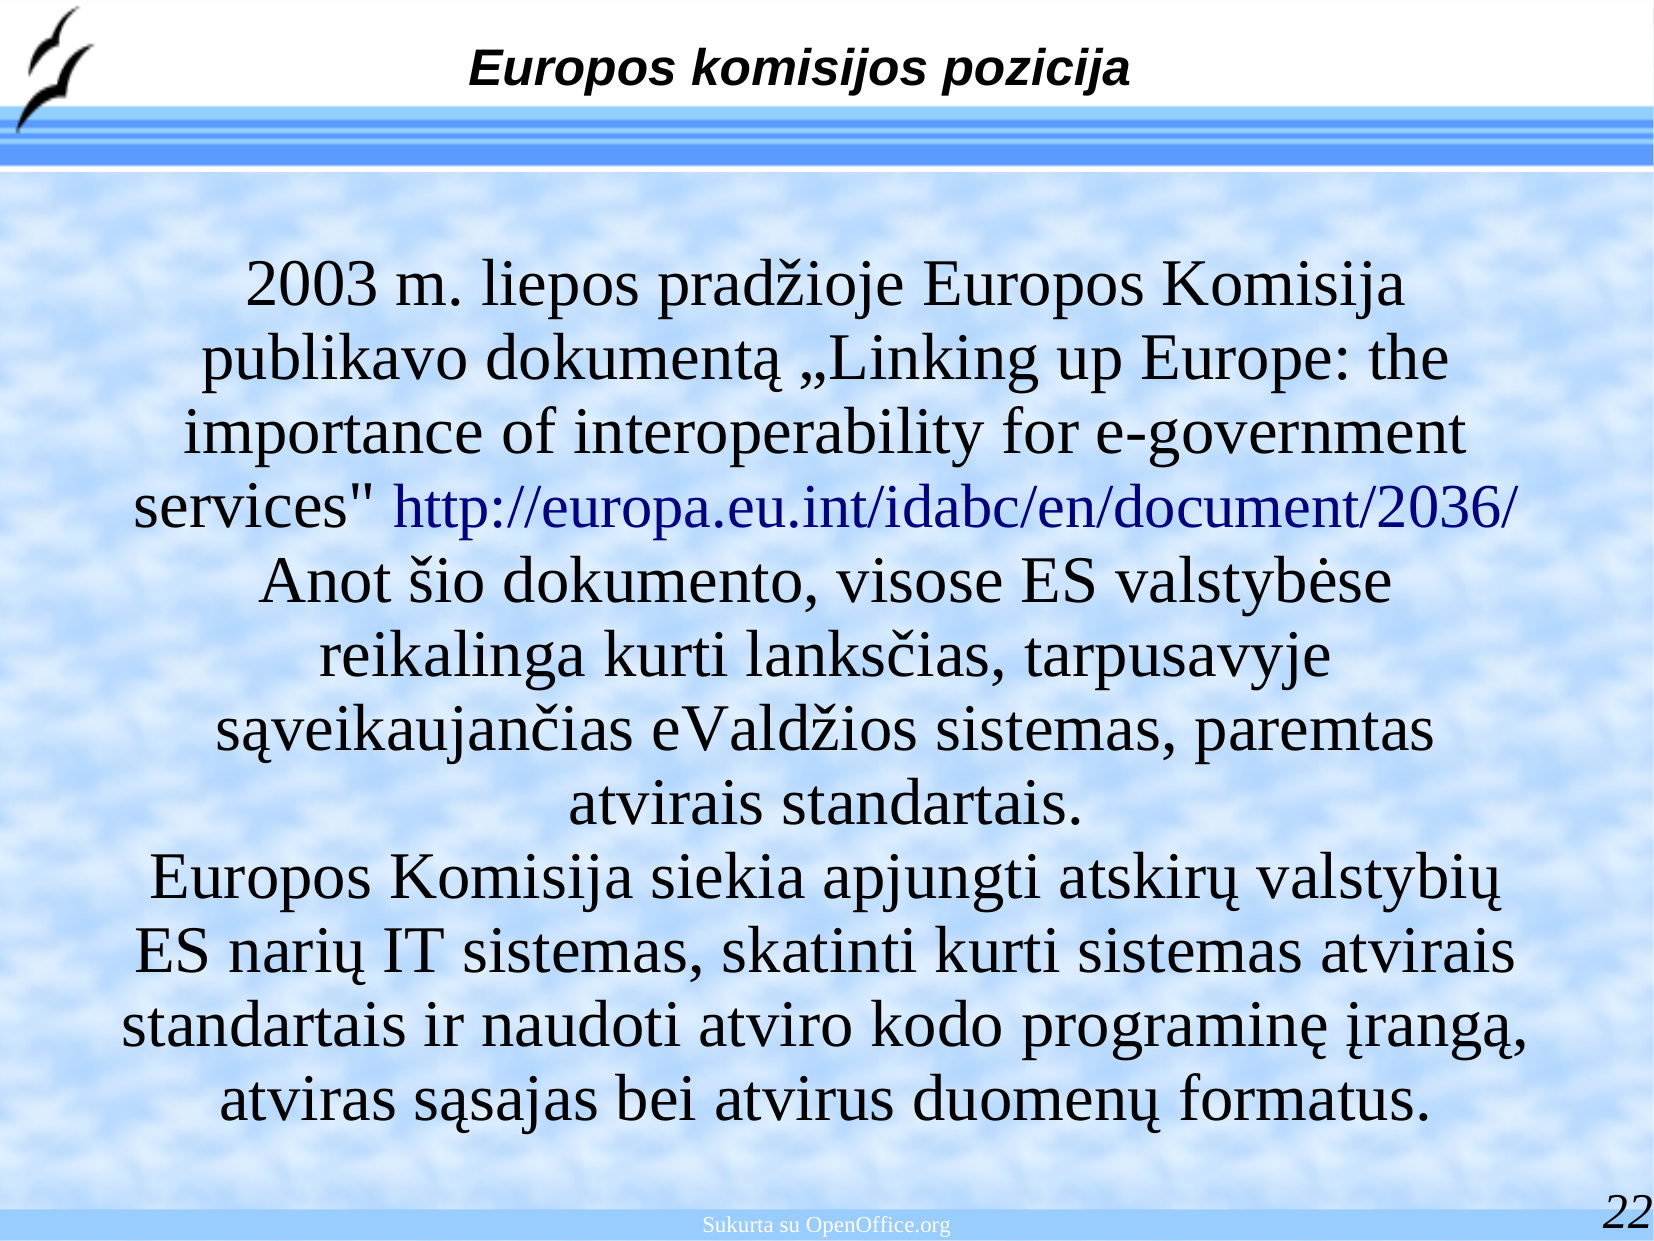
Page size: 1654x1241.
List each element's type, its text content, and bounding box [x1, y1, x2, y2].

picture [0, 0, 1654, 1209]
title Europos komisijos pozicija [94, 0, 1507, 137]
subtitle 2003 m. liepos pradžioje Europos Komisija publikavo dokumentą „Linking up Europe: the importance of interoperability for e-government services" http://europa.eu.int/idabc/en/document/2036/ Anot šio dokumento, visose ES valstybėse reikalinga kurti lanksčias, tarpusavyje sąveikaujančias eValdžios sistemas, paremtas atvirais standartais. Europos Komisija siekia apjungti atskirų valstybių ES narių IT sistemas, skatinti kurti sistemas atvirais standartais ir naudoti atviro kodo programinę įrangą, atviras sąsajas bei atvirus duomenų formatus. [120, 205, 1533, 1176]
